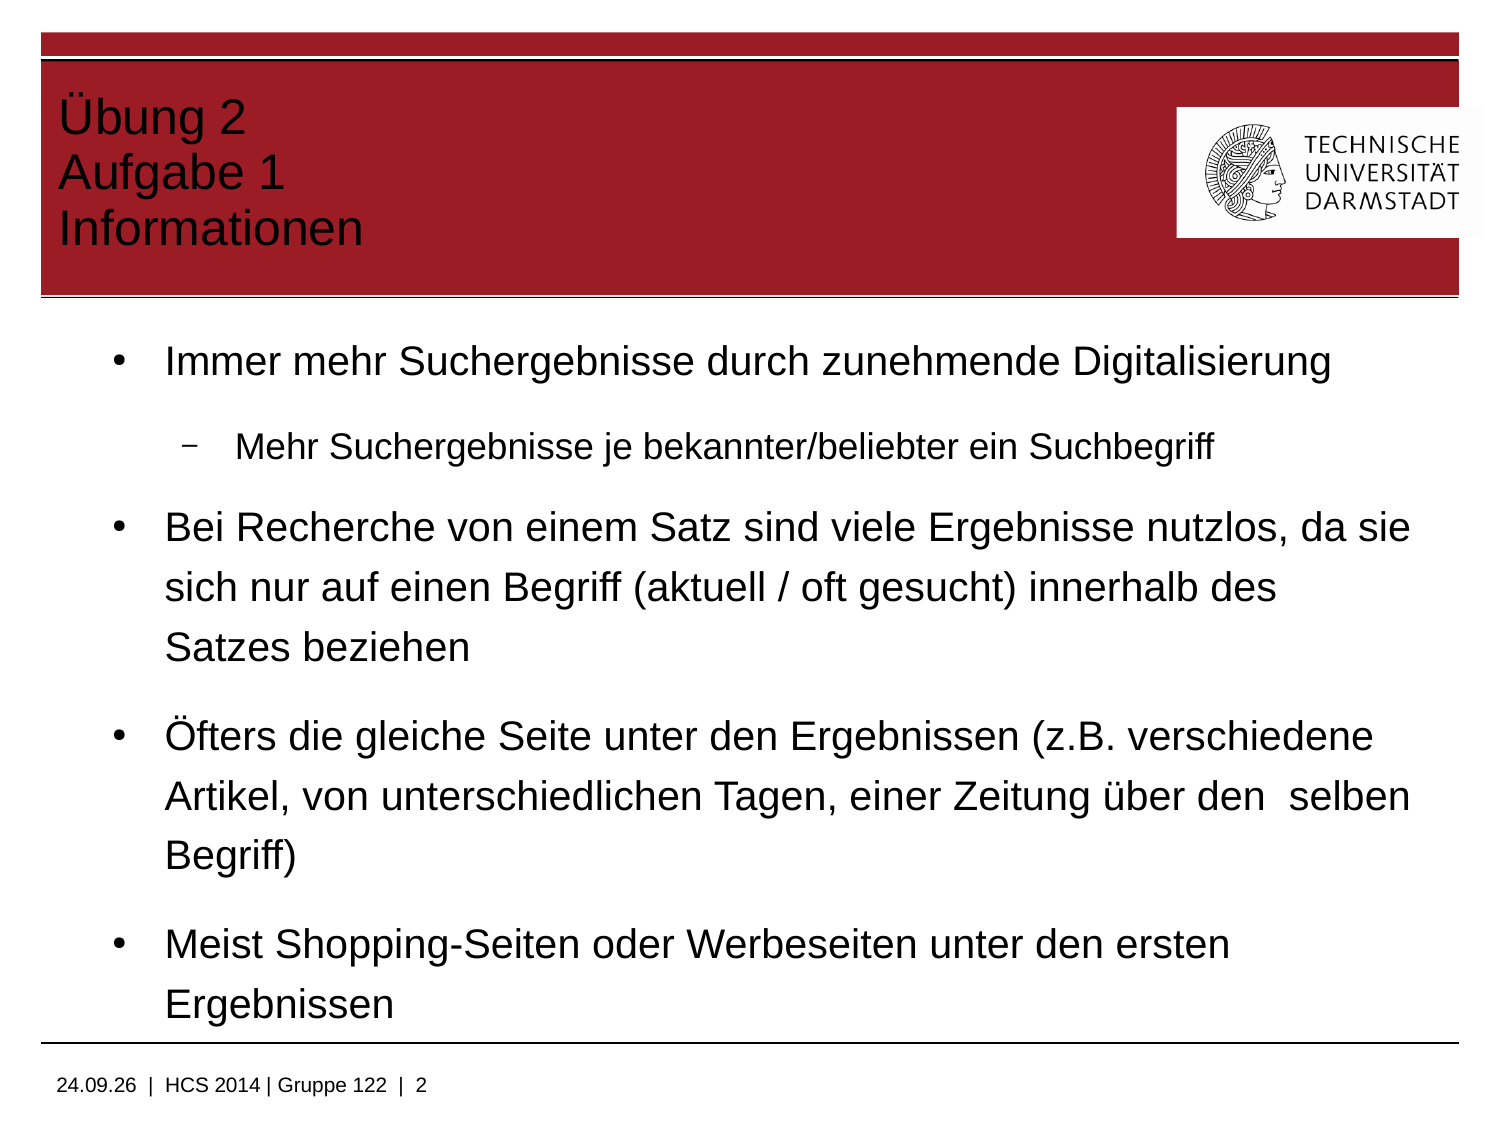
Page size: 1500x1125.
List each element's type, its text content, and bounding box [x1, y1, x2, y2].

title Übung 2 Aufgabe 1 Informationen [58, 88, 1149, 257]
picture [1176, 107, 1484, 238]
list Immer mehr Suchergebnisse durch zunehmende Digitalisierung Mehr Suchergebnisse je bekannter/beliebter ein Suchbegriff Bei Recherche von einem Satz sind viele Ergebnisse nutzlos, da sie sich nur auf einen Begriff (aktuell / oft gesucht) innerhalb des Satzes beziehen Öfters die gleiche Seite unter den Ergebnissen (z.B. verschiedene Artikel, von unterschiedlichen Tagen, einer Zeitung über den selben Begriff) Meist Shopping-Seiten oder Werbeseiten unter den ersten Ergebnissen [94, 324, 1415, 1031]
